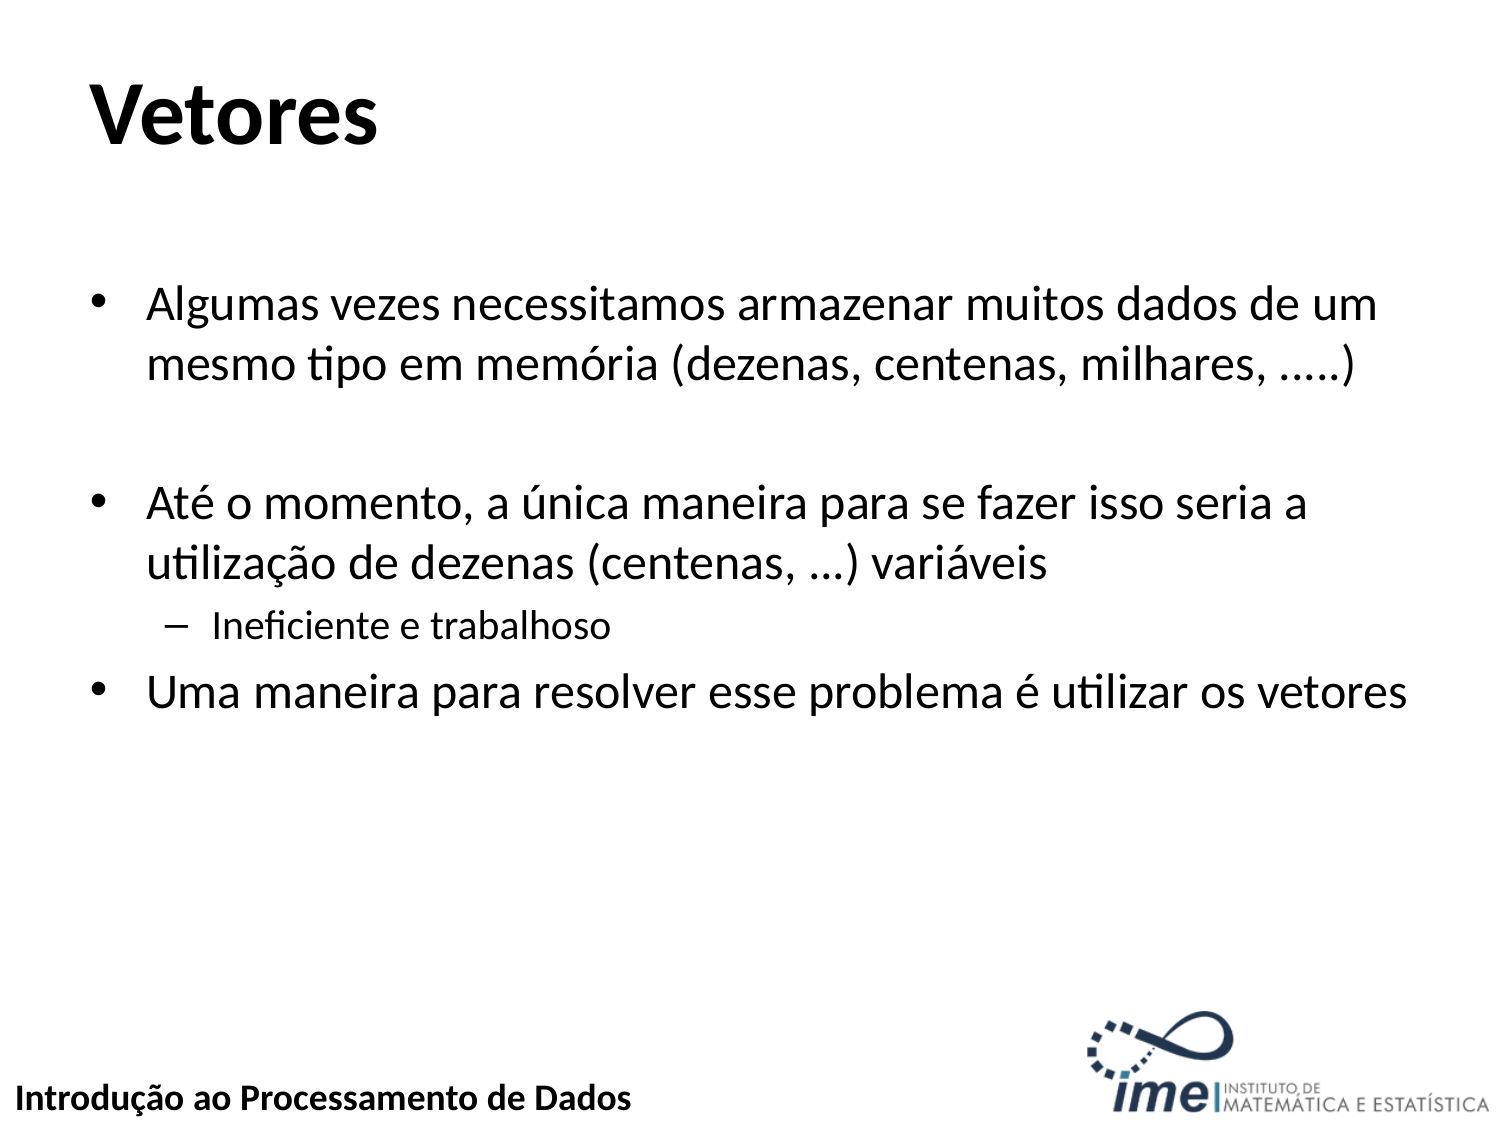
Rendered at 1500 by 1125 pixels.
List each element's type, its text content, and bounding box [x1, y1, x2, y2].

title Vetores [75, 45, 1425, 233]
list Algumas vezes necessitamos armazenar muitos dados de um mesmo tipo em memória (dezenas, centenas, milhares, .....) Até o momento, a única maneira para se fazer isso seria a utilização de dezenas (centenas, ...) variáveis Ineficiente e trabalhoso Uma maneira para resolver esse problema é utilizar os vetores [75, 262, 1425, 1005]
picture [1086, 1011, 1495, 1115]
